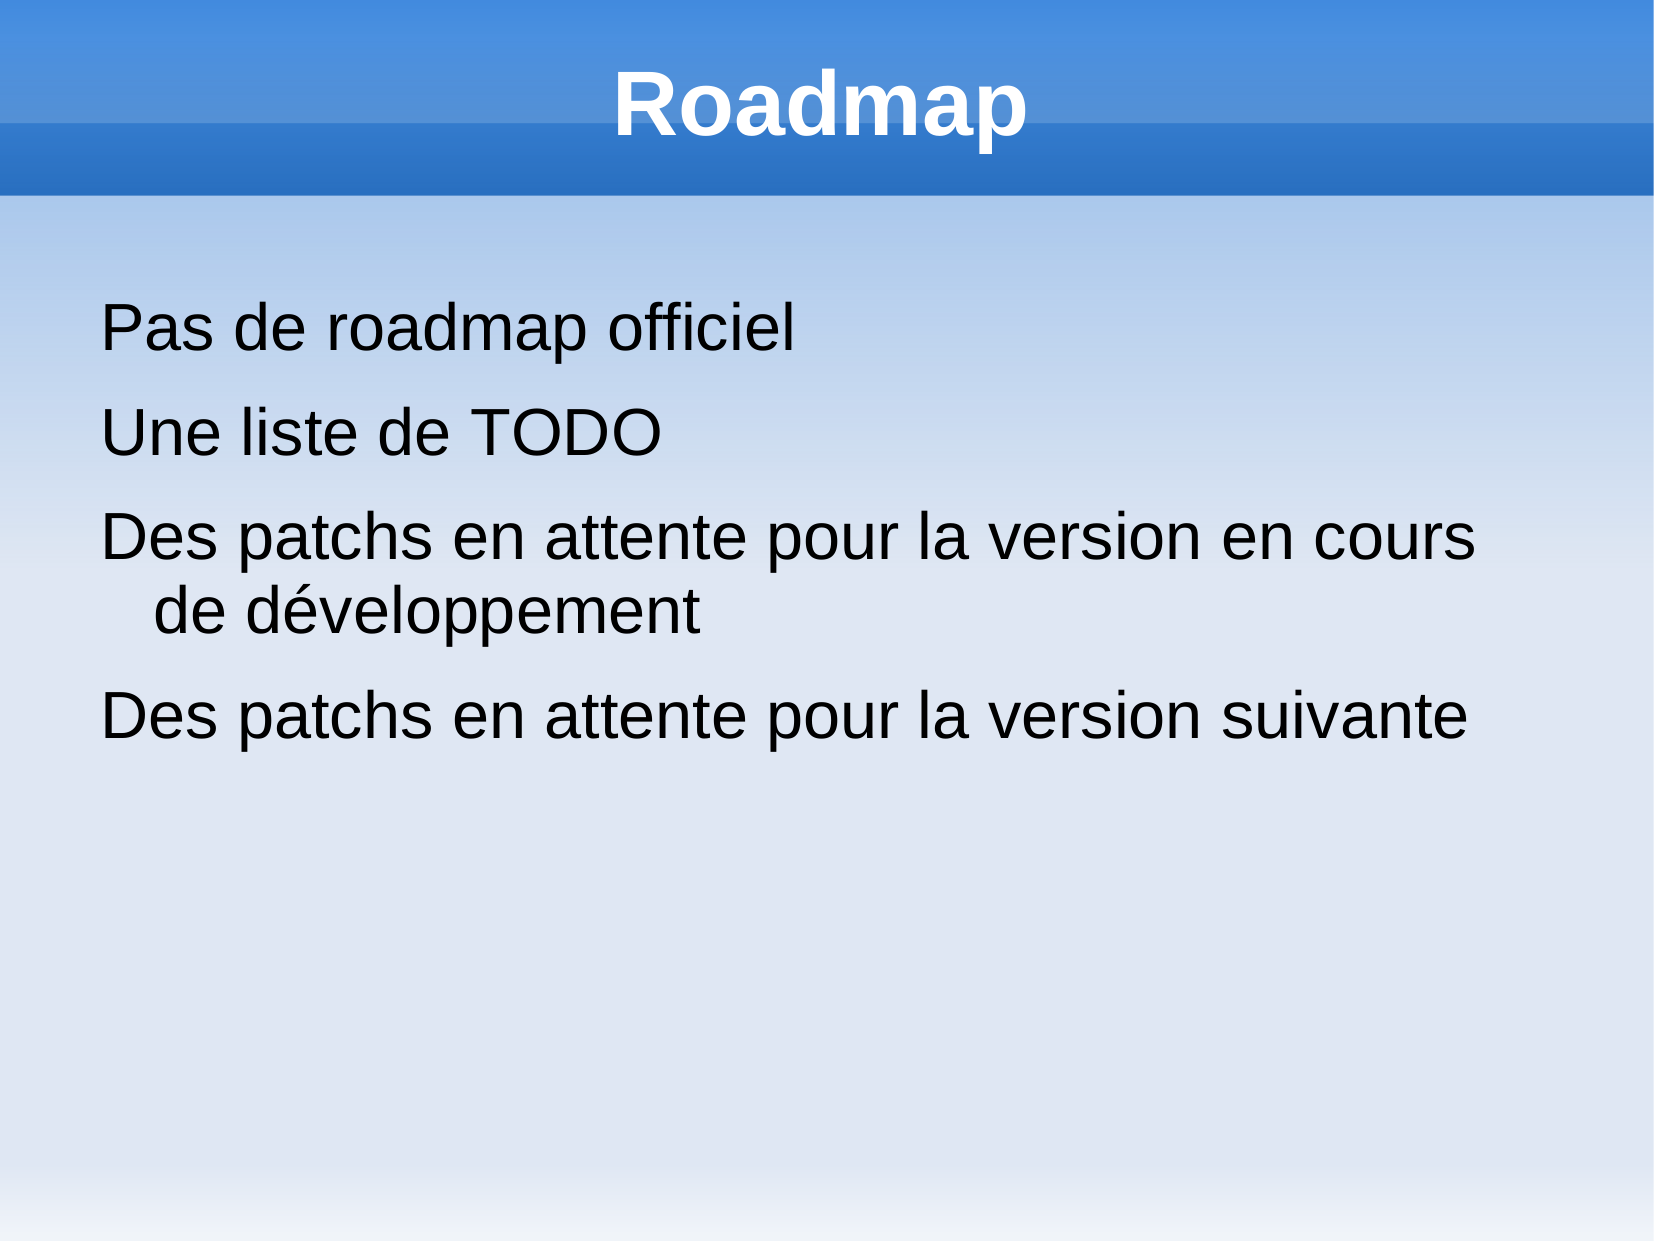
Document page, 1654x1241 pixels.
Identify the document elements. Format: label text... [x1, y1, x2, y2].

list Pas de roadmap officiel Une liste de TODO Des patchs en attente pour la version en cours de développement Des patchs en attente pour la version suivante [82, 290, 1571, 1094]
picture [0, 0, 1654, 1241]
title Roadmap [76, 7, 1565, 200]
